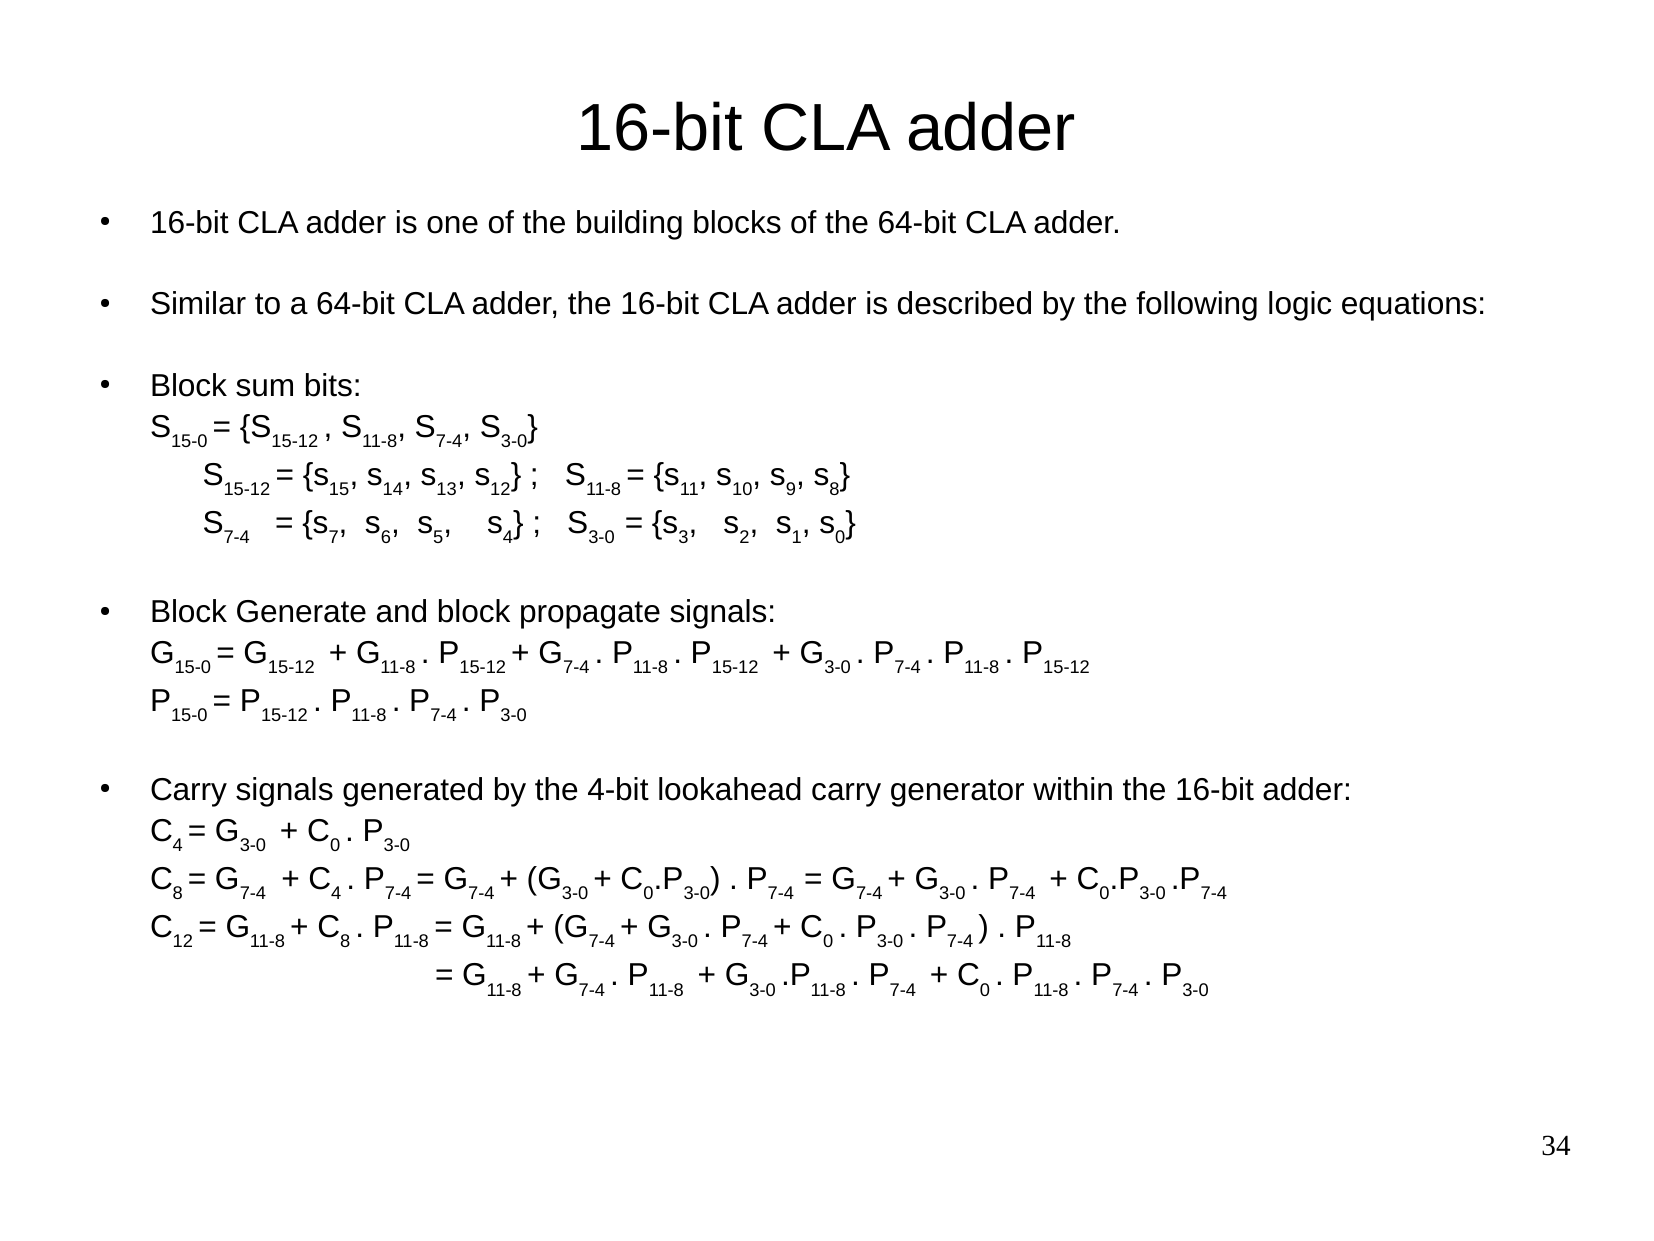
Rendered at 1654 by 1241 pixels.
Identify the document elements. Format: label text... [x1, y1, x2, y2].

title 16-bit CLA adder [82, 49, 1571, 204]
list 16-bit CLA adder is one of the building blocks of the 64-bit CLA adder. Similar to a 64-bit CLA adder, the 16-bit CLA adder is described by the following logic equations: Block sum bits: S15-0 = {S15-12 , S11-8, S7-4, S3-0} S15-12 = {s15, s14, s13, s12} ; S11-8 = {s11, s10, s9, s8} S7-4 = {s7, s6, s5, s4} ; S3-0 = {s3, s2, s1, s0} Block Generate and block propagate signals: G15-0 = G15-12 + G11-8 . P15-12 + G7-4 . P11-8 . P15-12 + G3-0 . P7-4 . P11-8 . P15-12 P15-0 = P15-12 . P11-8 . P7-4 . P3-0 Carry signals generated by the 4-bit lookahead carry generator within the 16-bit adder: C4 = G3-0 + C0 . P3-0 C8 = G7-4 + C4 . P7-4 = G7-4 + (G3-0 + C0.P3-0) . P7-4 = G7-4 + G3-0 . P7-4 + C0.P3-0 .P7-4 C12 = G11-8 + C8 . P11-8 = G11-8 + (G7-4 + G3-0 . P7-4 + C0 . P3-0 . P7-4 ) . P11-8 = G11-8 + G7-4 . P11-8 + G3-0 .P11-8 . P7-4 + C0 . P11-8 . P7-4 . P3-0 [82, 204, 1571, 1010]
